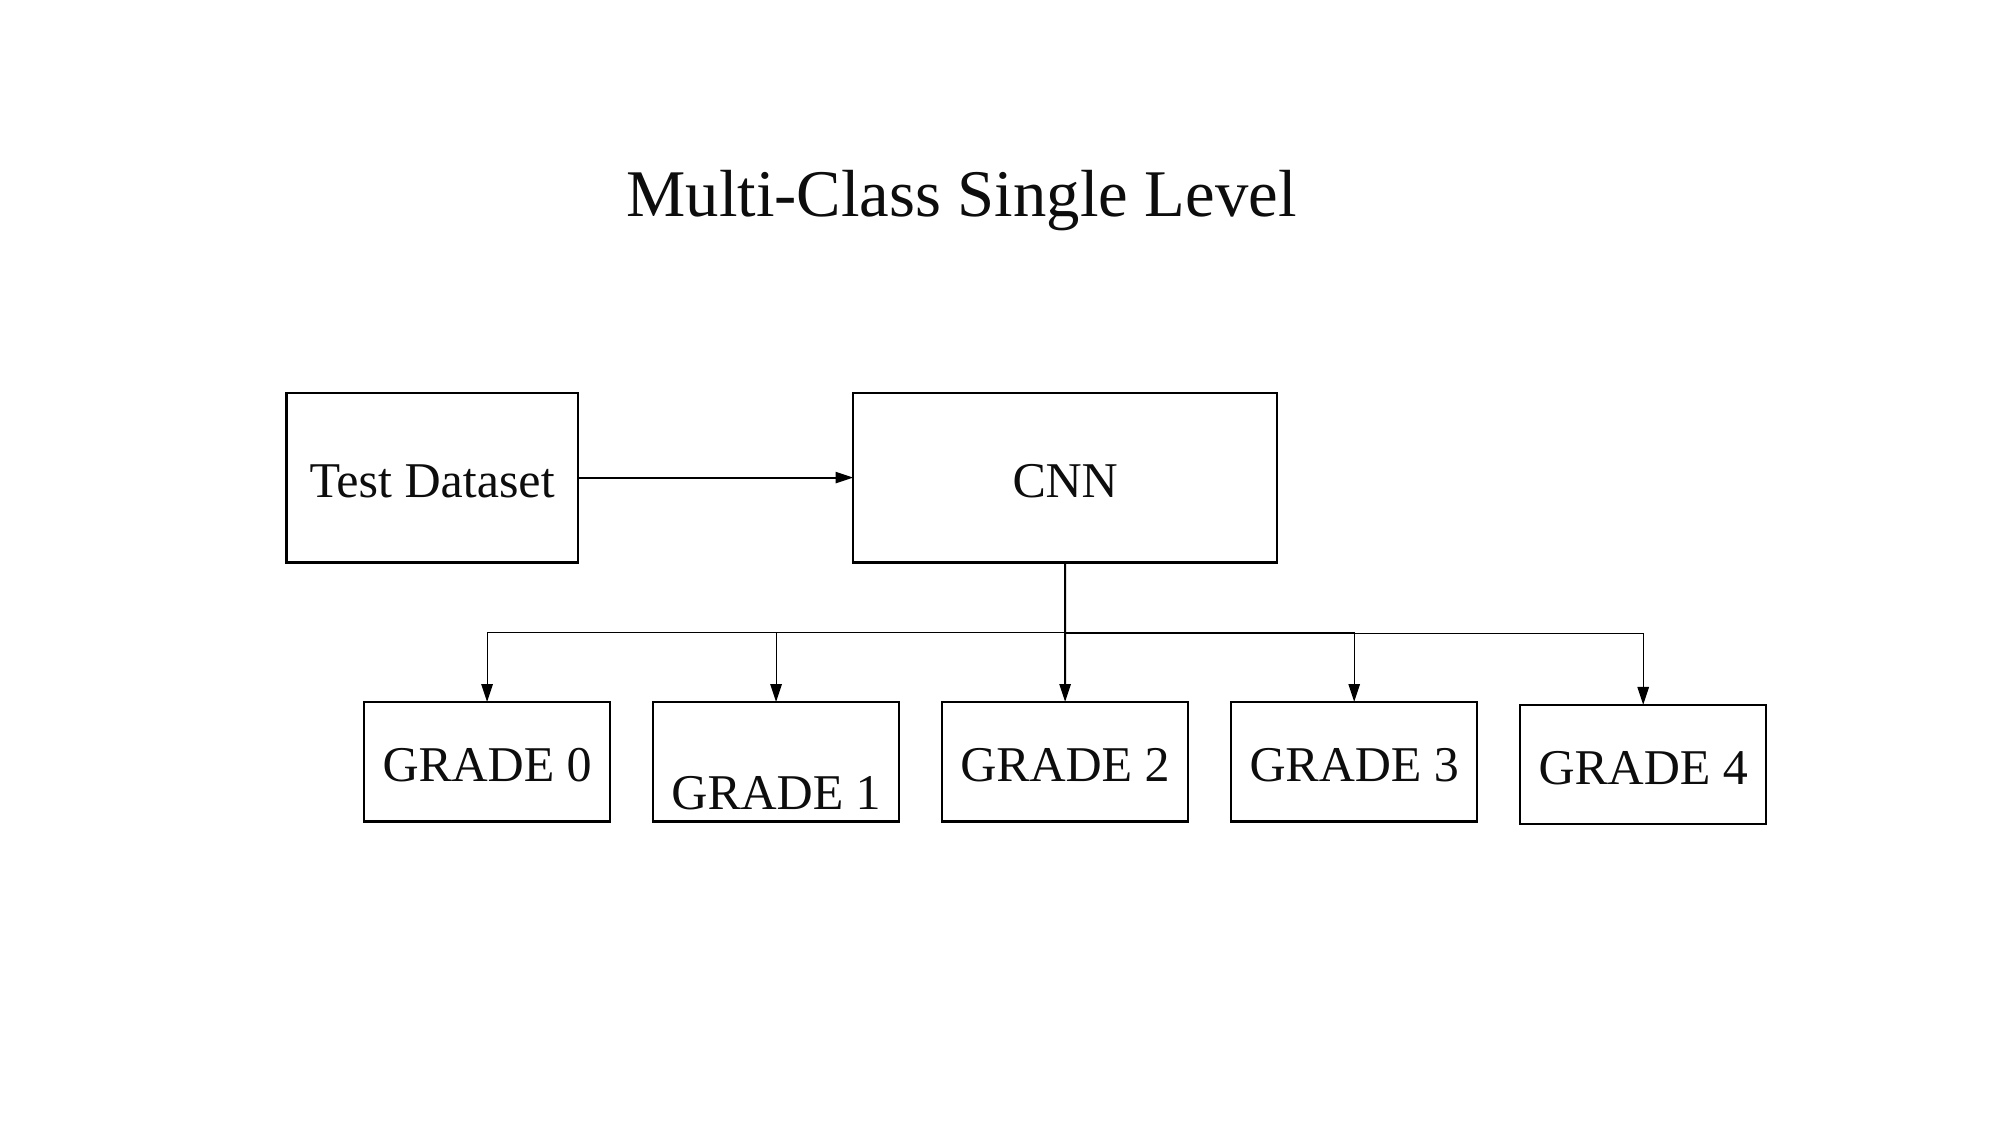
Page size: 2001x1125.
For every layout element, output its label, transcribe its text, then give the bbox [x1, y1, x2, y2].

text_box GRADE 3 [1231, 702, 1477, 822]
text_box CNN [853, 393, 1277, 563]
text_box GRADE 2 [942, 702, 1188, 822]
text_box GRADE 1 [653, 702, 899, 822]
text_box GRADE 0 [364, 702, 610, 822]
text_box Multi-Class Single Level [210, 142, 1715, 239]
text_box GRADE 4 [1520, 705, 1766, 824]
text_box Test Dataset [286, 393, 578, 563]
